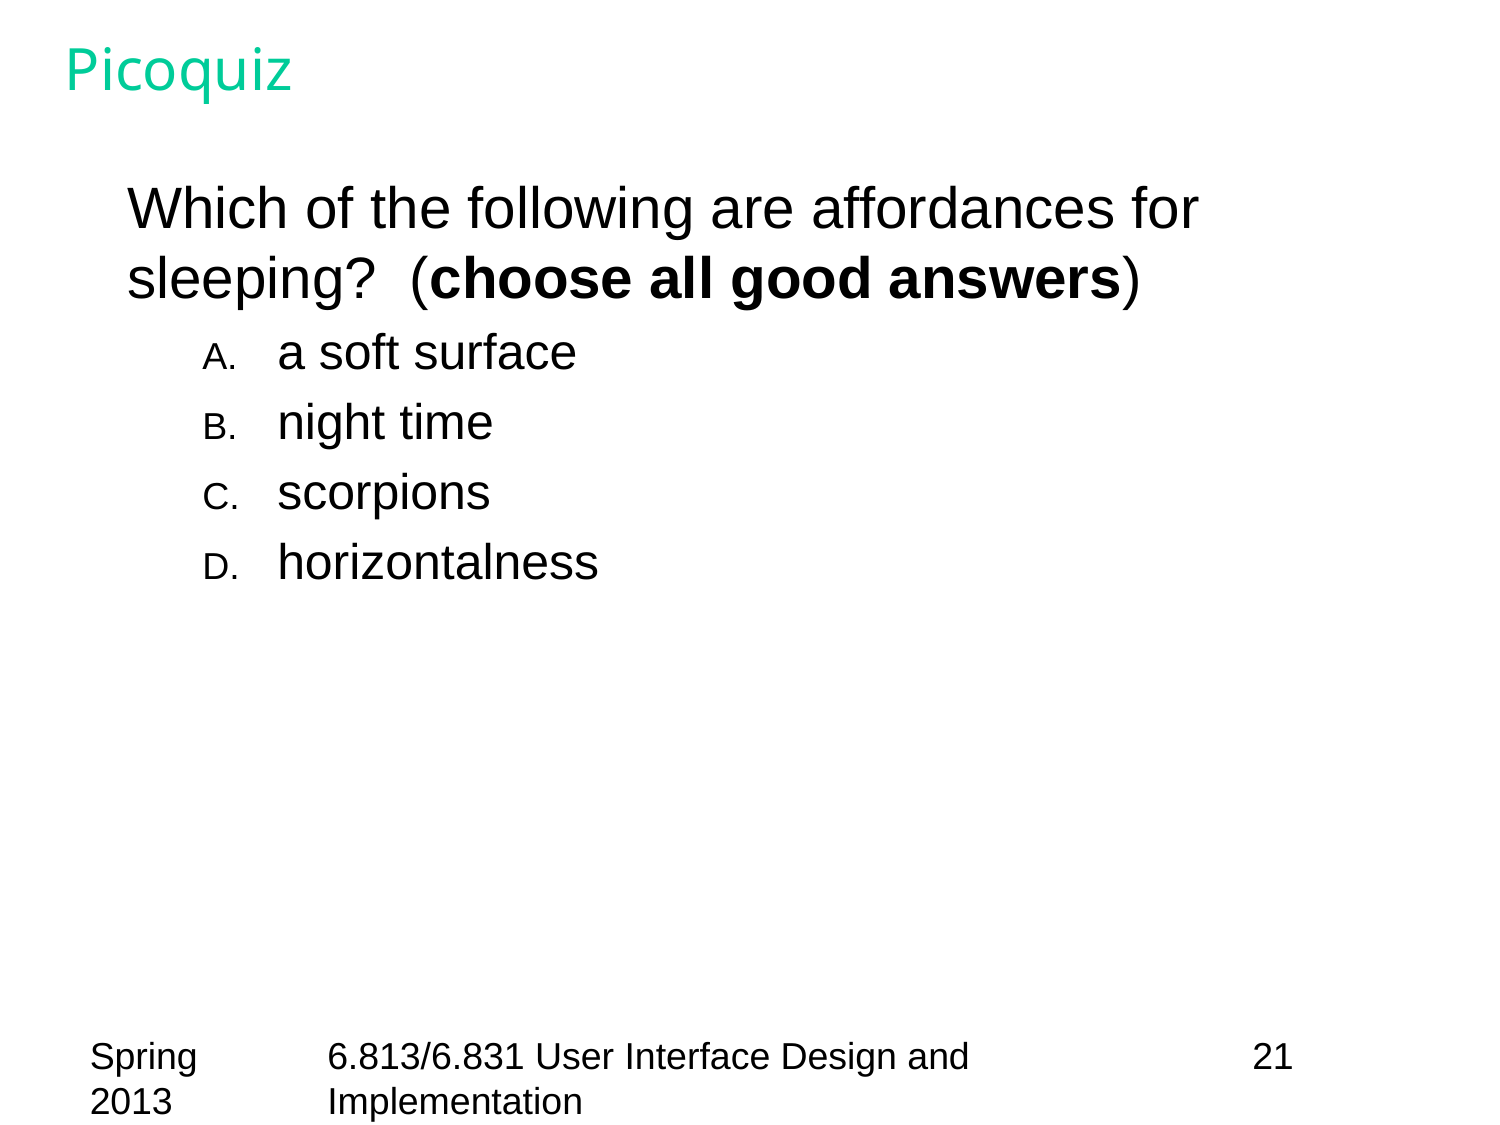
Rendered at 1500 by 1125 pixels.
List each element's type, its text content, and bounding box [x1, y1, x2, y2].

footer 6.813/6.831 User Interface Design and Implementation [312, 1024, 1225, 1103]
slide_number <number> [1237, 1024, 1425, 1103]
title Picoquiz [50, 24, 1438, 150]
slide_number Spring 2013 [75, 1024, 300, 1103]
list Which of the following are affordances for sleeping? (choose all good answers) a soft surface night time scorpions horizontalness [112, 162, 1388, 1000]
